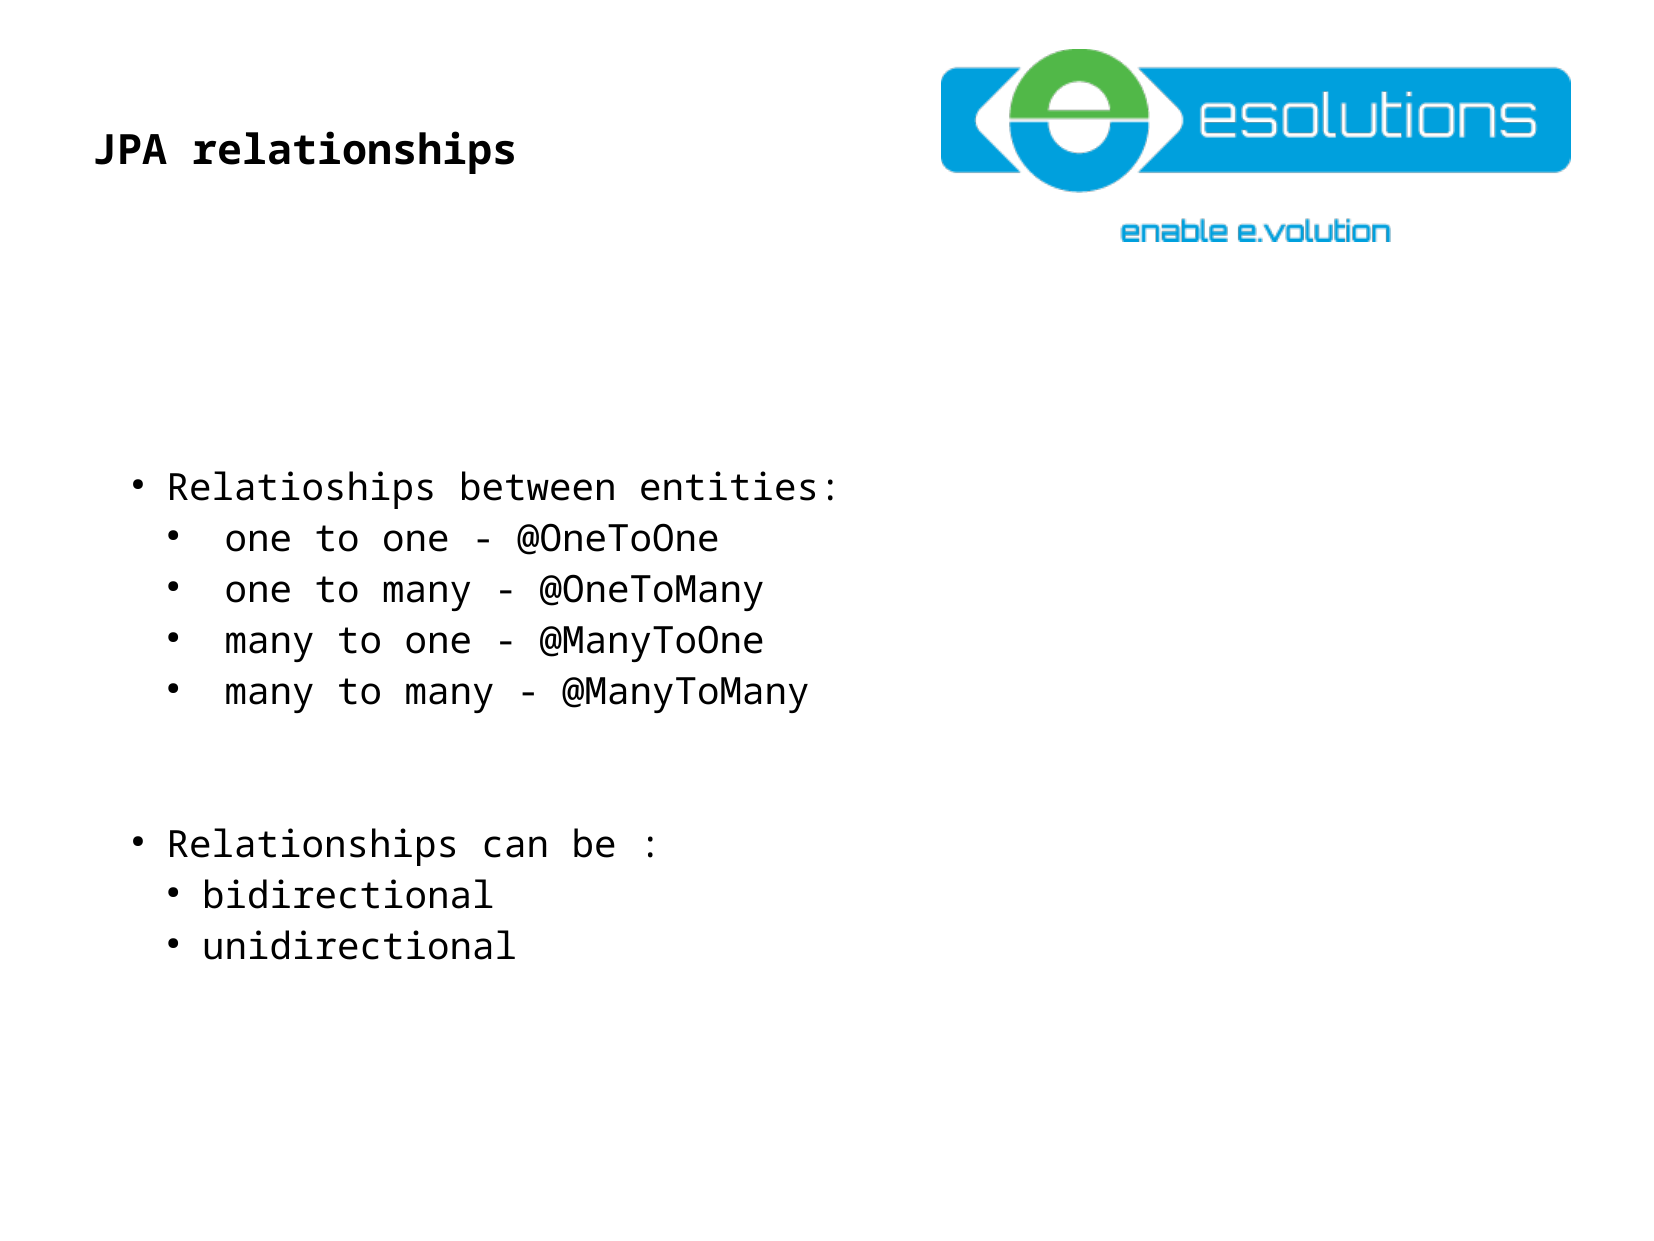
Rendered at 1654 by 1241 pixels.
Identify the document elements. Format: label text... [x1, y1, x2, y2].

picture [1213, 228, 1224, 232]
picture [1283, 103, 1318, 137]
picture [1356, 228, 1367, 238]
picture [1323, 92, 1335, 137]
picture [1501, 103, 1537, 137]
picture [1406, 103, 1412, 137]
picture [1242, 228, 1252, 232]
picture [1376, 228, 1386, 242]
picture [1382, 92, 1401, 137]
text_box Relatioships between entities: one to one - @OneToOne one to many - @OneToMany many to one - @ManyToOne many to many - @ManyToMany Relationships can be : bidirectional unidirectional [95, 269, 1584, 1213]
picture [1460, 103, 1495, 137]
picture [1185, 228, 1195, 238]
picture [1242, 103, 1277, 137]
picture [1126, 228, 1136, 232]
picture [1341, 103, 1377, 137]
title JPA relationships [92, 56, 916, 240]
picture [941, 49, 1571, 242]
picture [1146, 228, 1155, 242]
picture [1201, 103, 1236, 137]
picture [1419, 103, 1454, 137]
